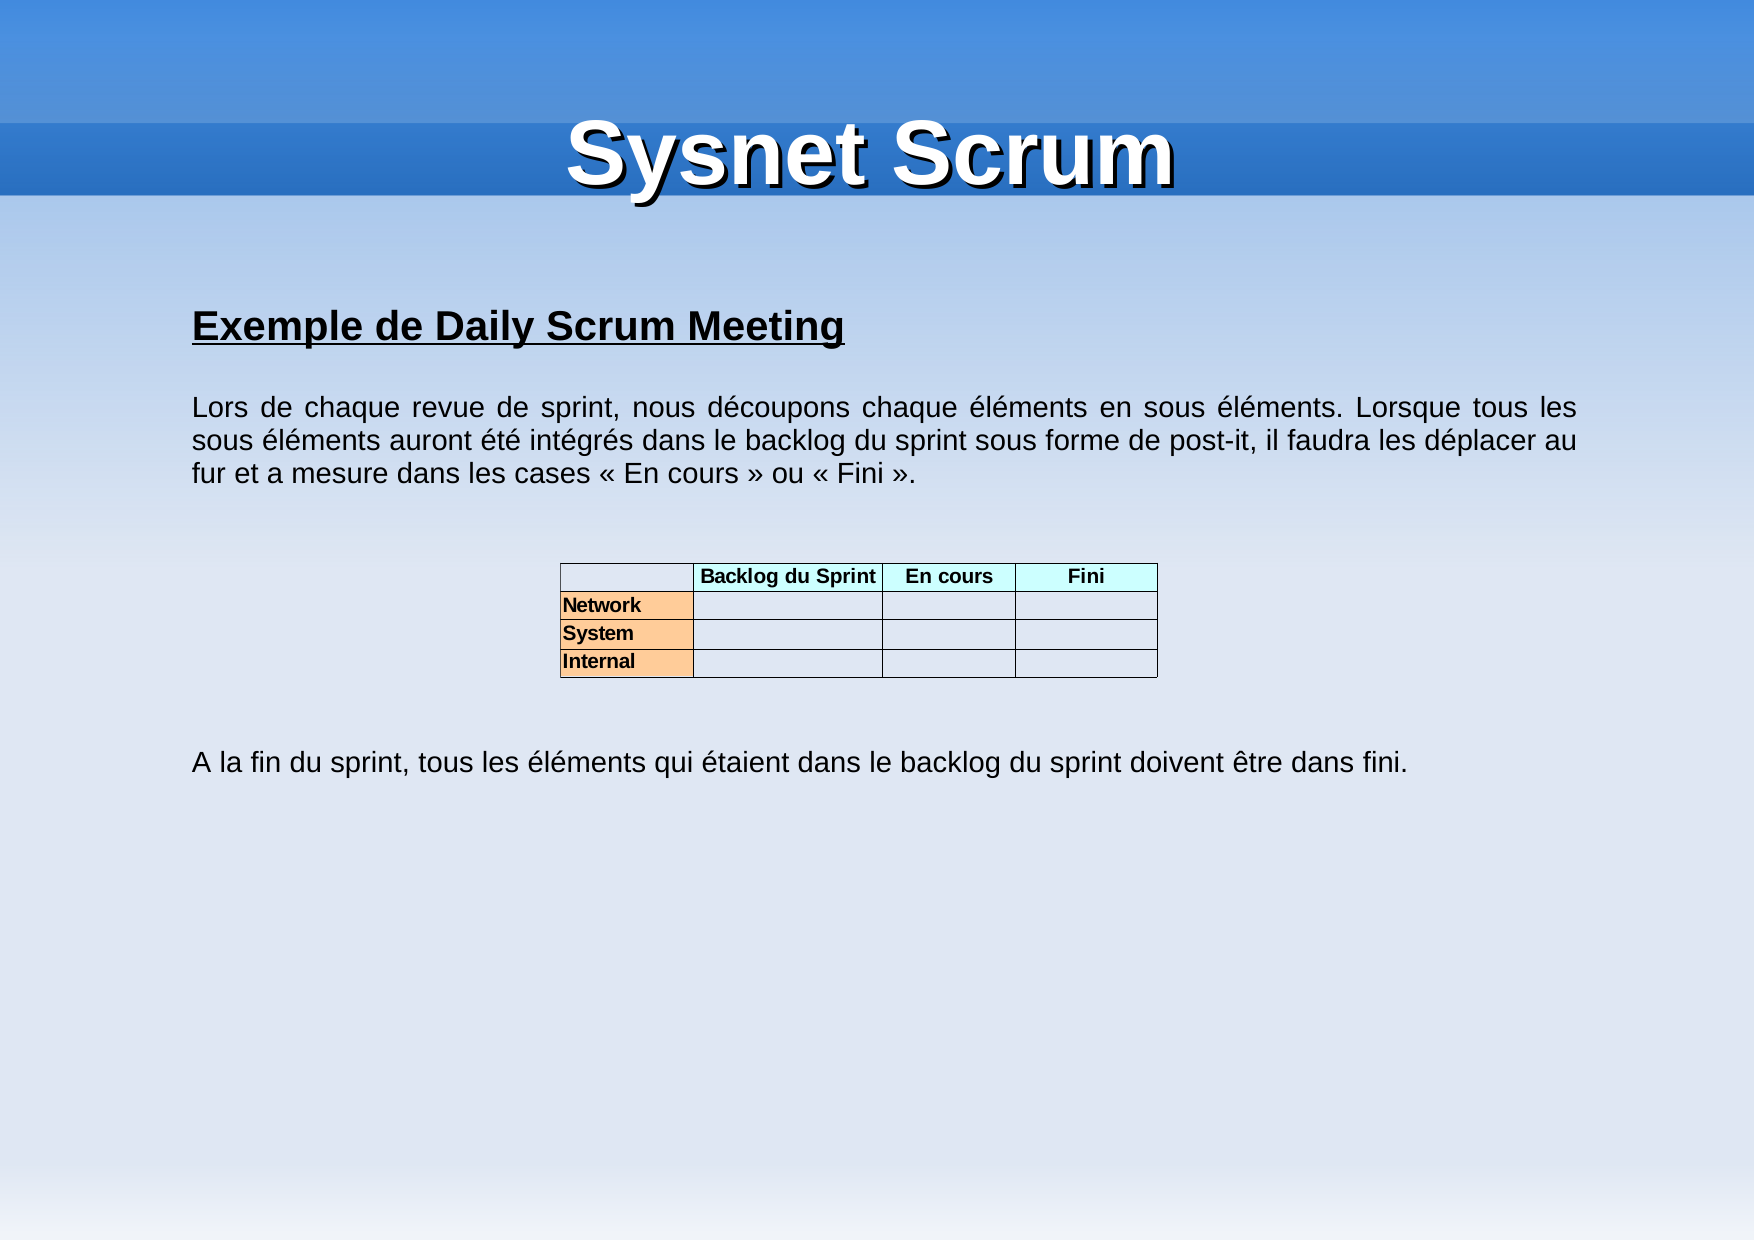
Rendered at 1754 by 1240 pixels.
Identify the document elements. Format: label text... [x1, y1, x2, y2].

title Sysnet Scrum [135, 59, 1608, 247]
text_box A la fin du sprint, tous les éléments qui étaient dans le backlog du sprint doivent être dans fini. [177, 738, 1595, 786]
picture [0, 0, 1754, 1240]
text_box Exemple de Daily Scrum Meeting [177, 295, 1595, 383]
chart [560, 562, 1160, 679]
text_box Lors de chaque revue de sprint, nous découpons chaque éléments en sous éléments. Lorsque tous les sous éléments auront été intégrés dans le backlog du sprint sous forme de post-it, il faudra les déplacer au fur et a mesure dans les cases « En cours » ou « Fini ». [177, 383, 1595, 498]
text_box Exemple de Daily Scrum Meeting [177, 498, 1595, 502]
